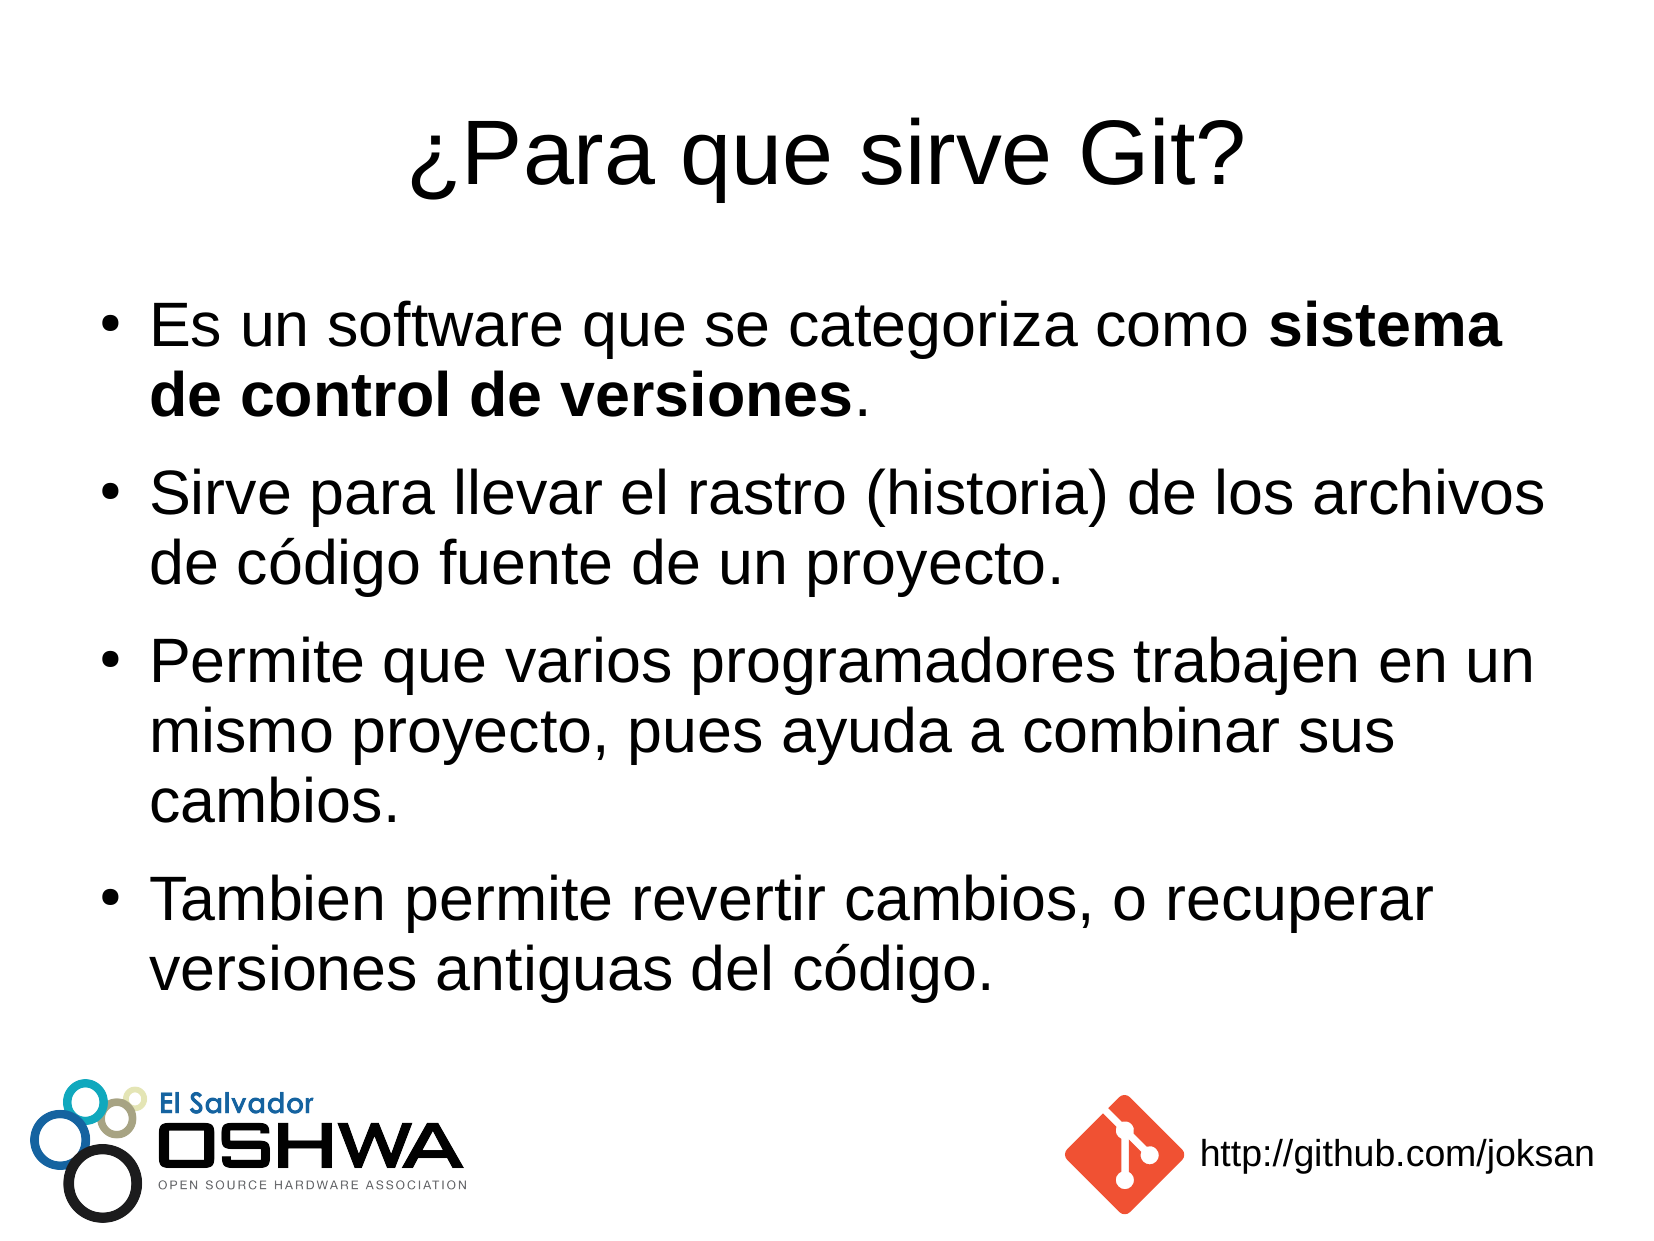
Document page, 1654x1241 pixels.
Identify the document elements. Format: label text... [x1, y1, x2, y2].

title ¿Para que sirve Git? [82, 49, 1571, 257]
text_box http://github.com/joksan [1185, 1125, 1611, 1182]
picture [1065, 1095, 1185, 1215]
list Es un software que se categoriza como sistema de control de versiones. Sirve para llevar el rastro (historia) de los archivos de código fuente de un proyecto. Permite que varios programadores trabajen en un mismo proyecto, pues ayuda a combinar sus cambios. Tambien permite revertir cambios, o recuperar versiones antiguas del código. [82, 290, 1571, 1010]
picture [30, 1079, 466, 1224]
